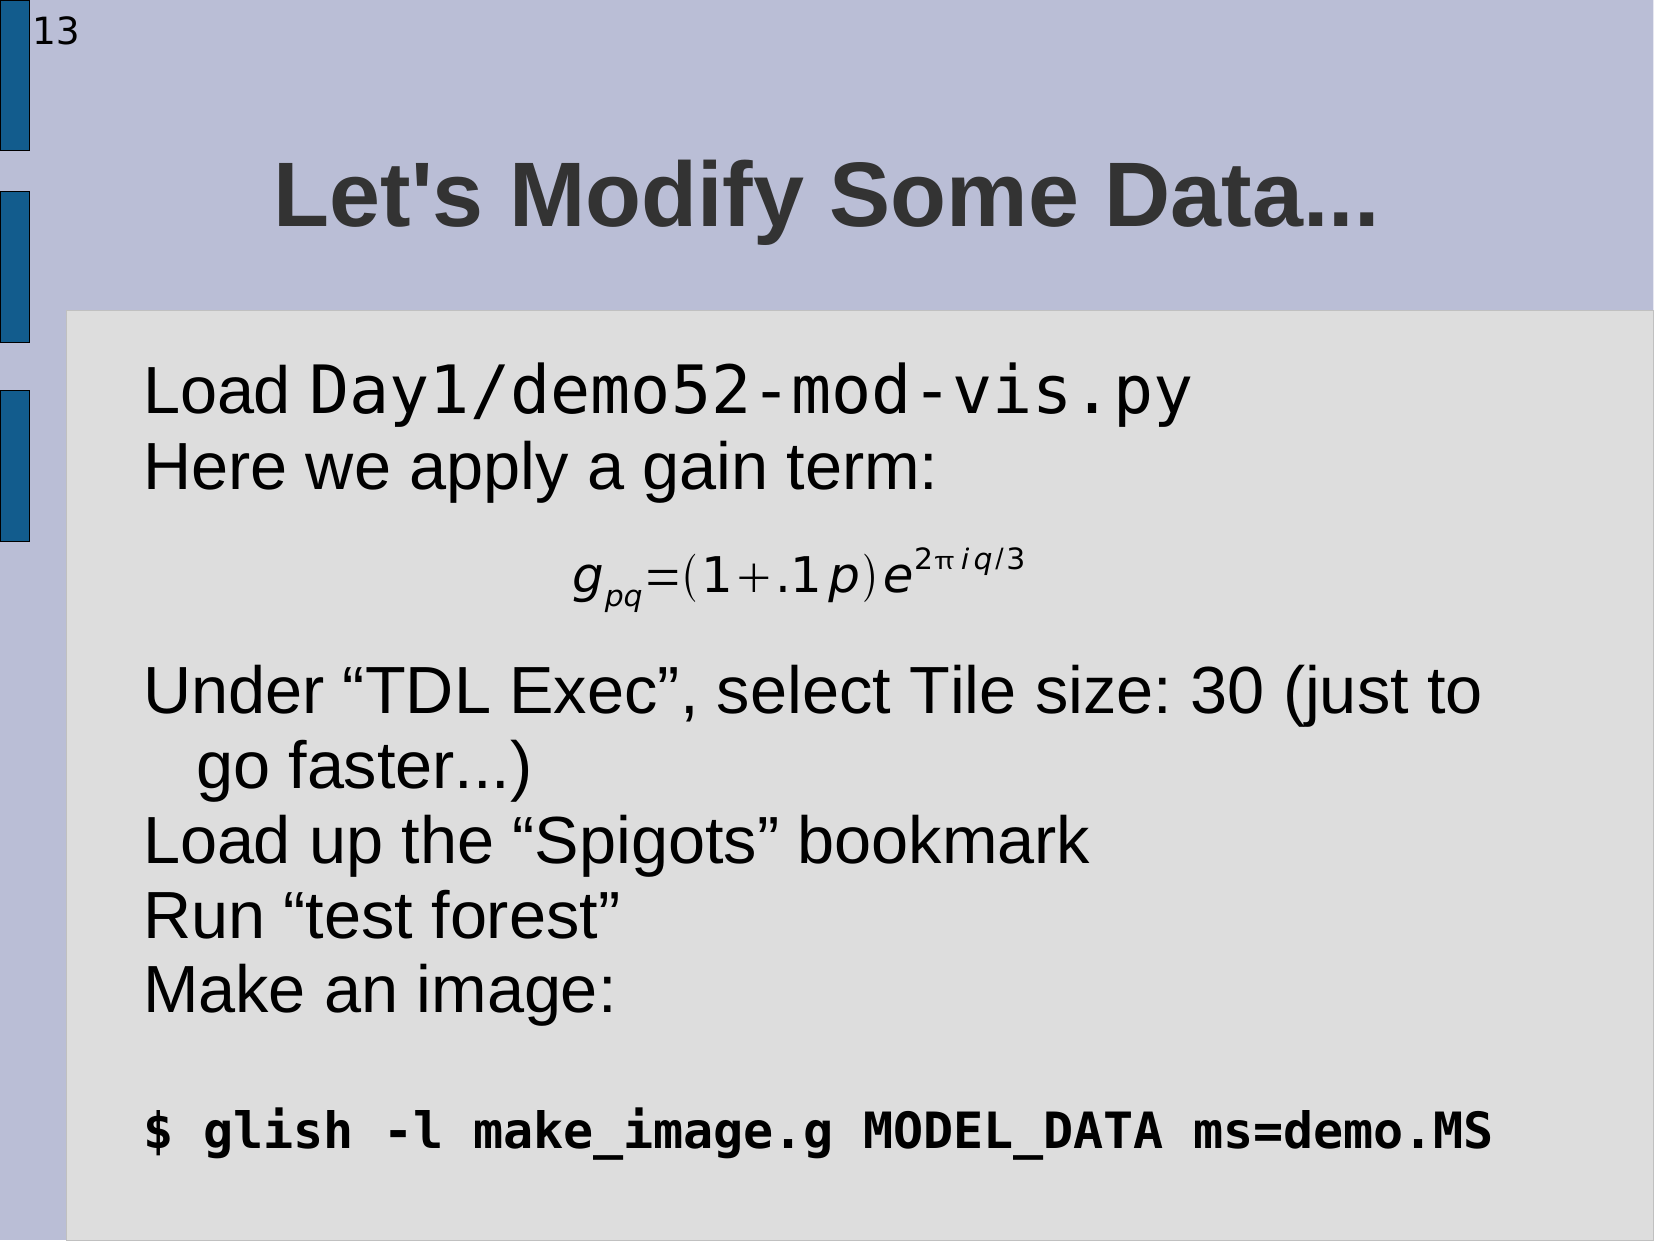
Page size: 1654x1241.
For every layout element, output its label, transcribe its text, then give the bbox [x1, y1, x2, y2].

text_box 14 [19, 2, 254, 76]
list Load Day1/demo52-mod-vis.py Here we apply a gain term: Under “TDL Exec”, select Tile size: 30 (just to go faster...) Load up the “Spigots” bookmark Run “test forest” Make an image: $ glish -l make_image.g MODEL_DATA ms=demo.MS [125, 351, 1538, 1188]
chart [564, 525, 1032, 614]
title Let's Modify Some Data... [121, 91, 1534, 299]
